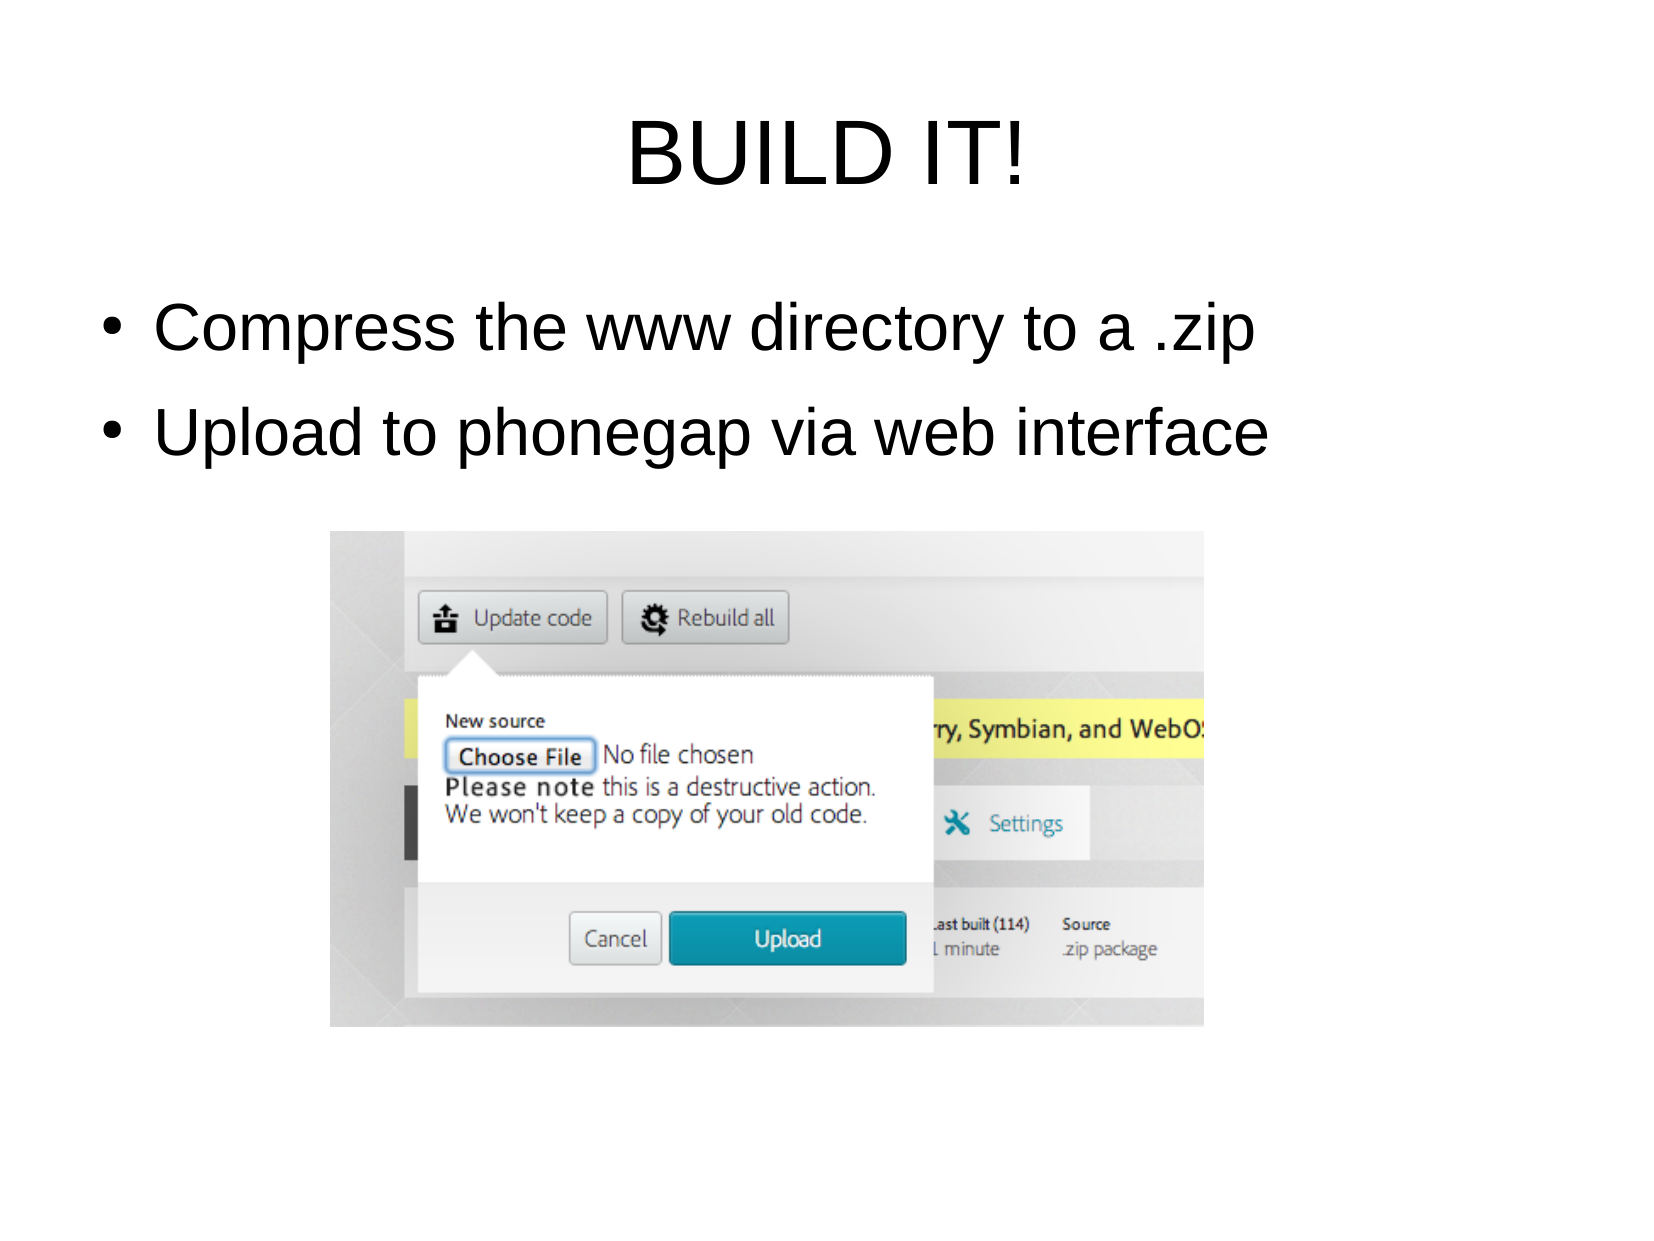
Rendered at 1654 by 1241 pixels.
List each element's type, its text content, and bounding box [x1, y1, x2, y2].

picture [330, 531, 1204, 1027]
title BUILD IT! [82, 49, 1571, 257]
list Compress the www directory to a .zip Upload to phonegap via web interface [82, 290, 1538, 1010]
